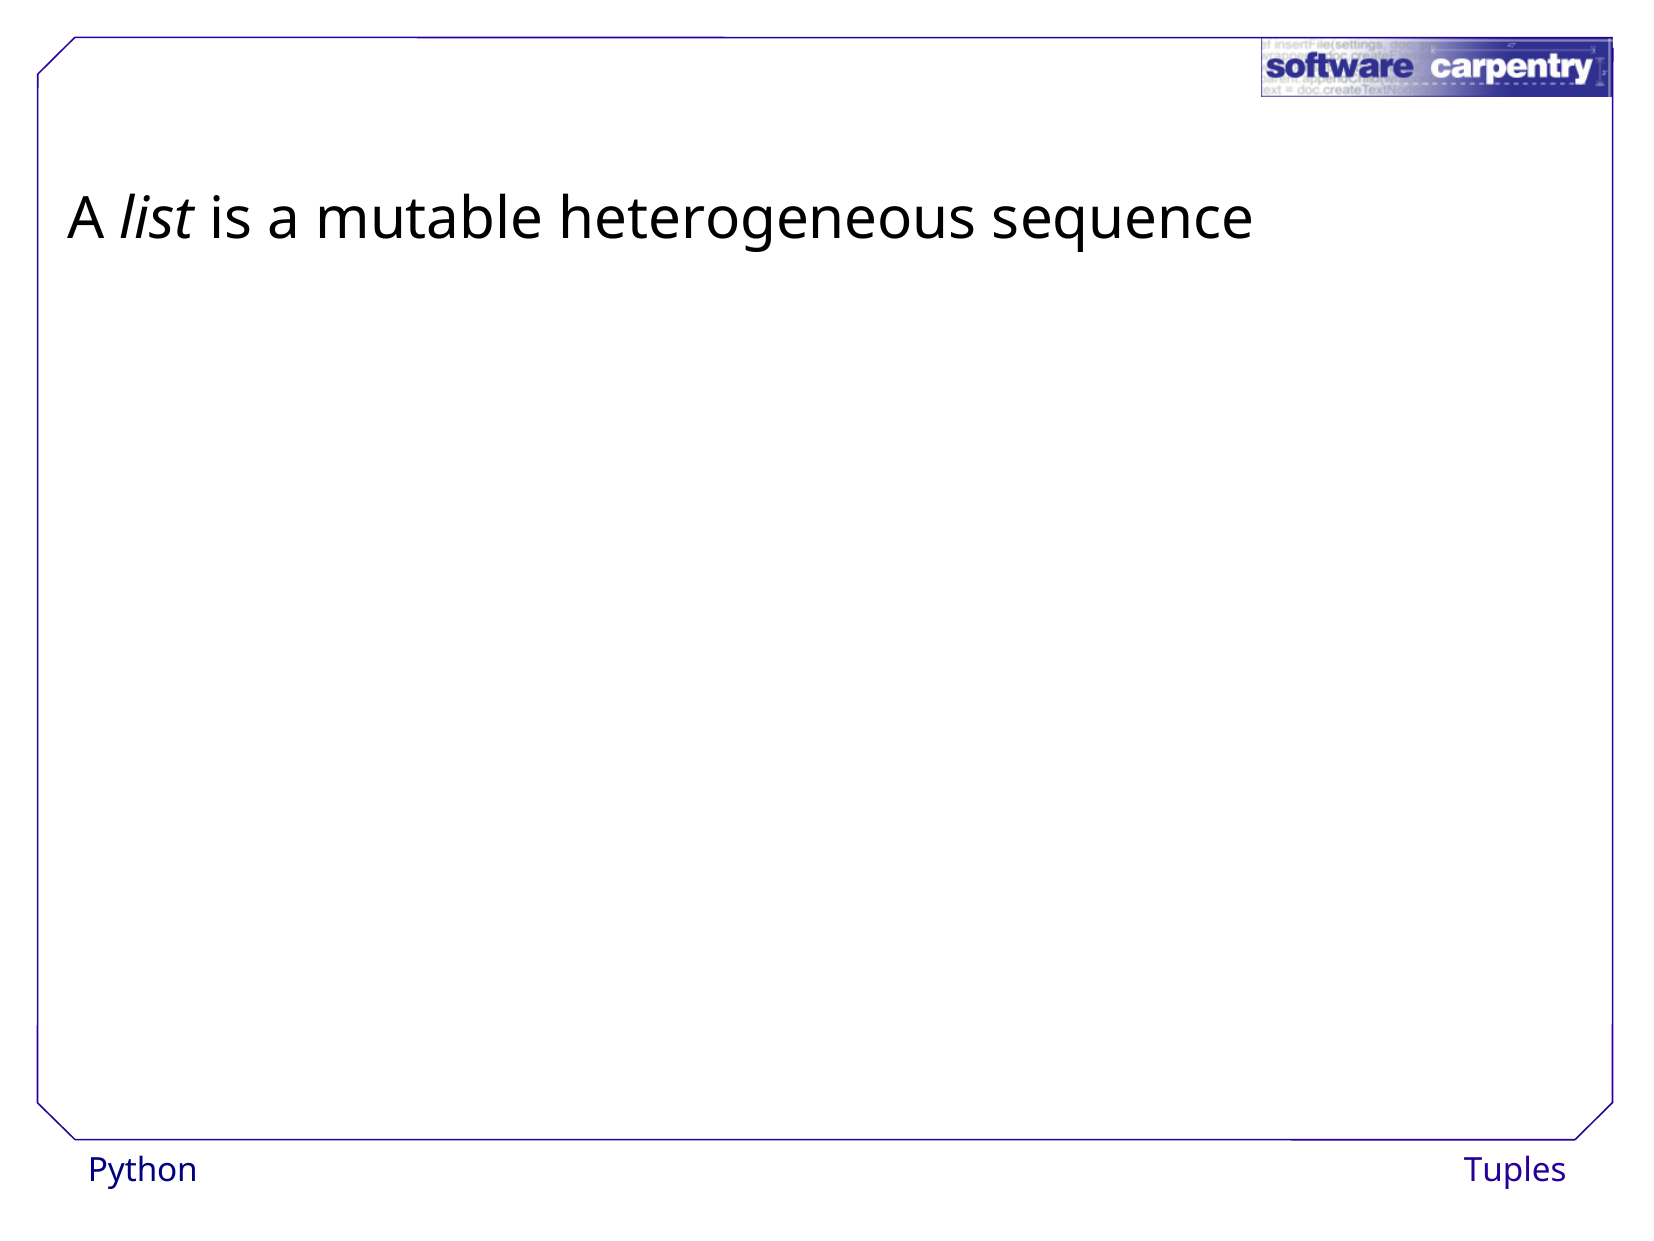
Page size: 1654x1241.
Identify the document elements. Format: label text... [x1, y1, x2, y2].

picture [1261, 39, 1613, 97]
text_box A list is a mutable heterogeneous sequence [52, 138, 1420, 259]
